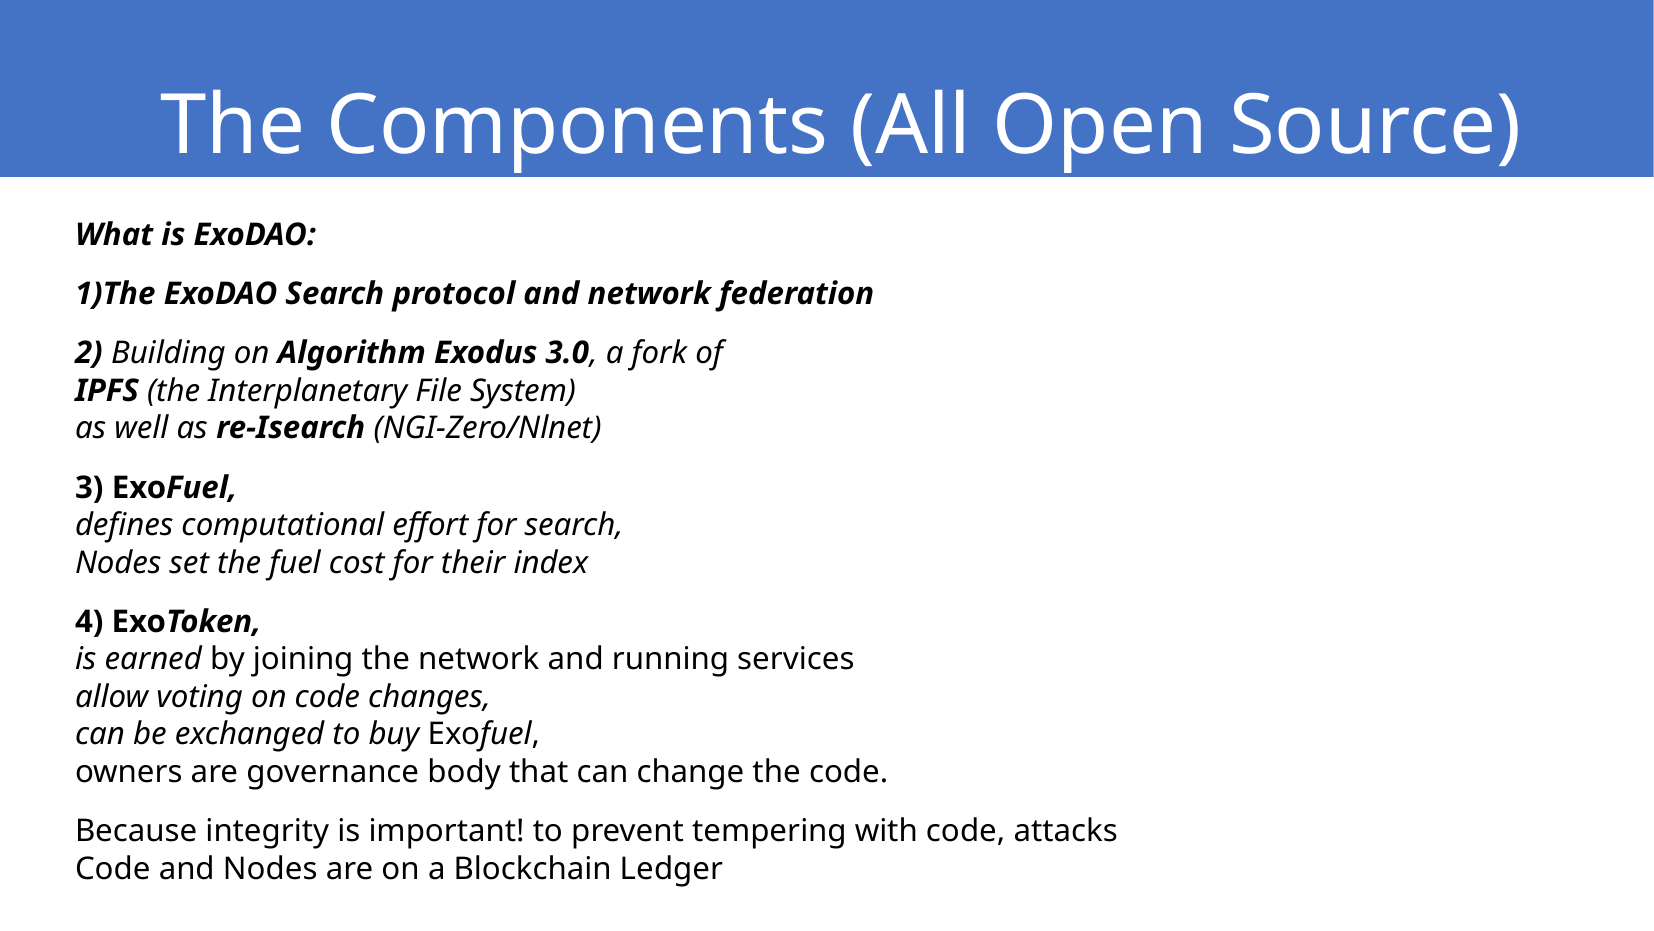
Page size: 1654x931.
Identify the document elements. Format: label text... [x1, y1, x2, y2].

list What is ExoDAO: 1)The ExoDAO Search protocol and network federation 2) Building on Algorithm Exodus 3.0, a fork of IPFS (the Interplanetary File System) as well as re-Isearch (NGI-Zero/Nlnet) 3) ExoFuel, defines computational effort for search, Nodes set the fuel cost for their index 4) ExoToken, is earned by joining the network and running services allow voting on code changes, can be exchanged to buy Exofuel, owners are governance body that can change the code. Because integrity is important! to prevent tempering with code, attacks Code and Nodes are on a Blockchain Ledger [75, 213, 1555, 841]
title The Components (All Open Source) [112, 112, 1571, 171]
